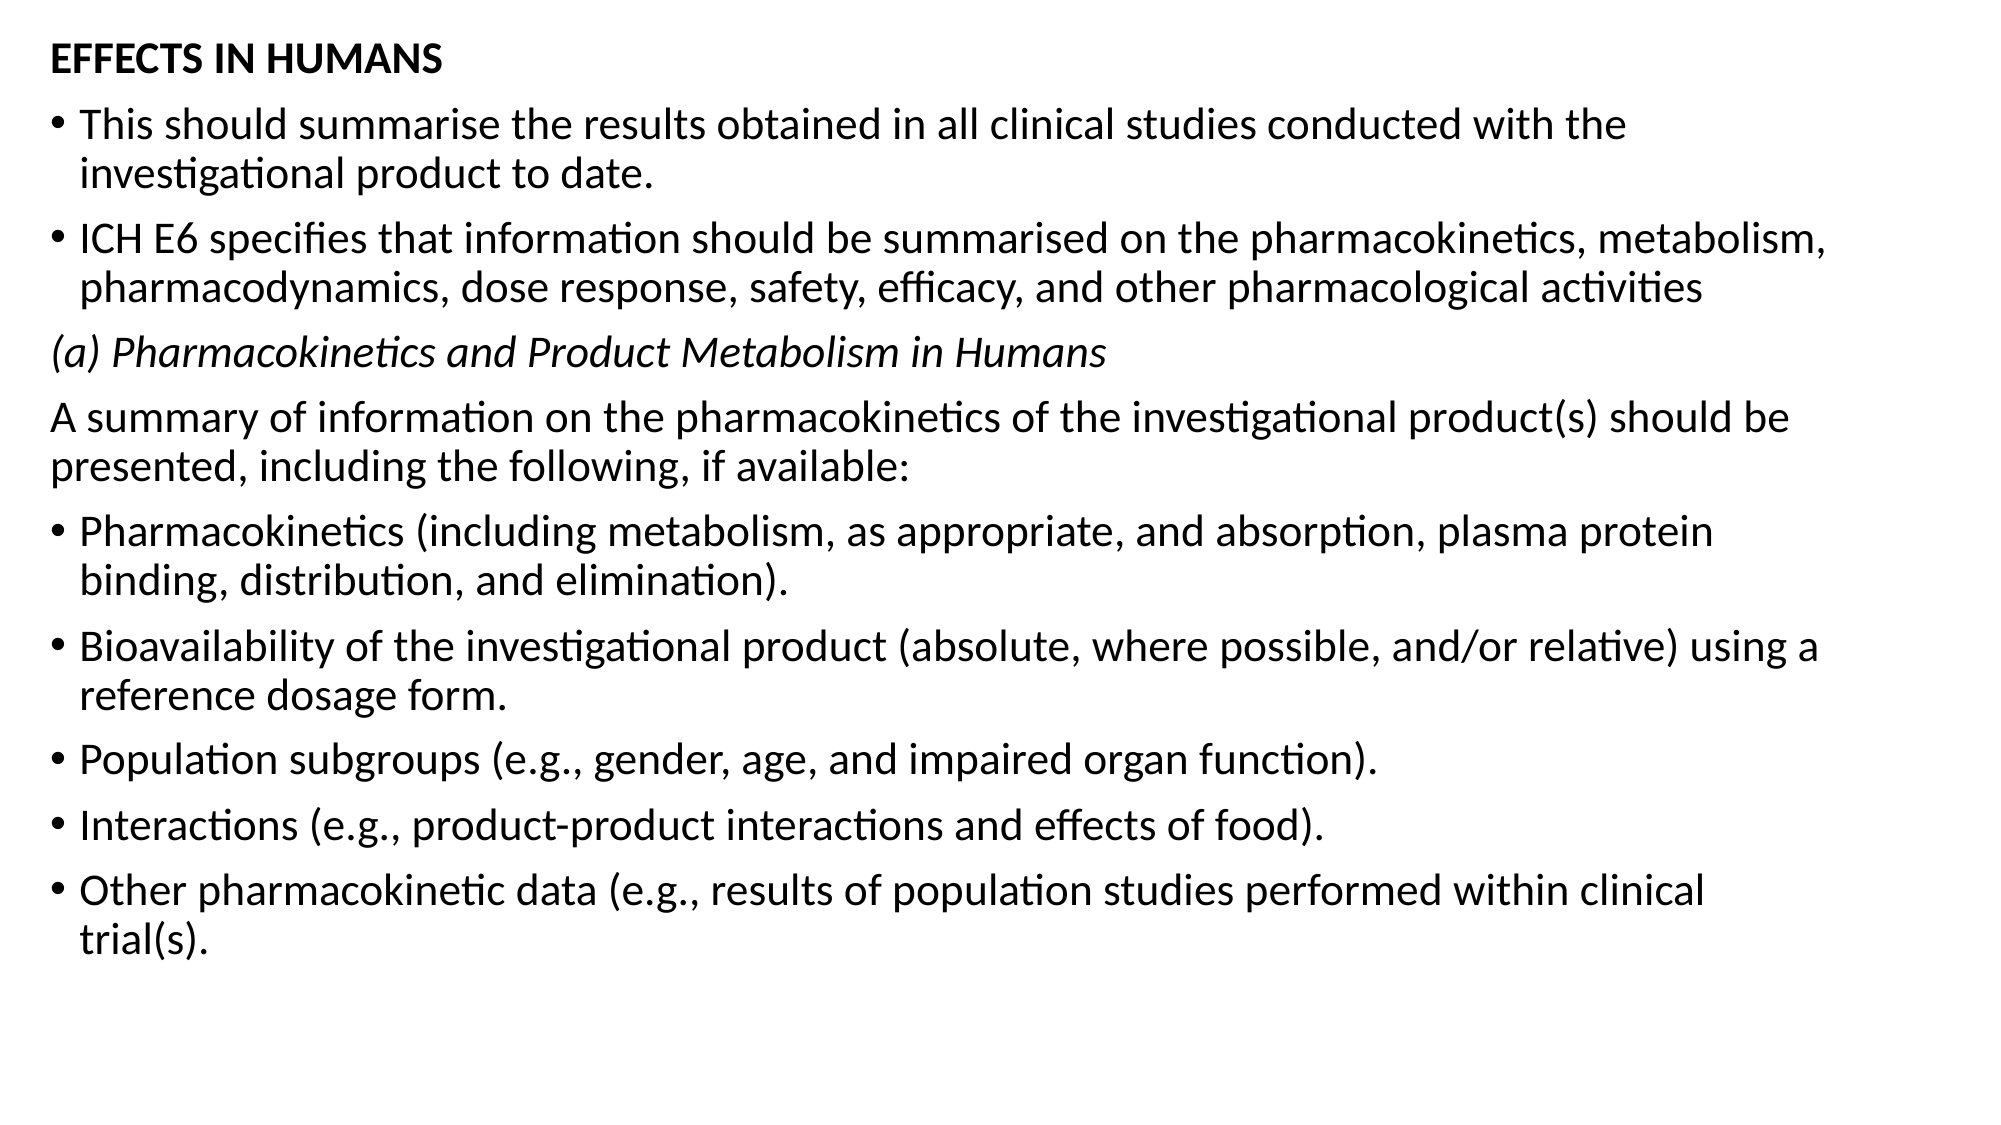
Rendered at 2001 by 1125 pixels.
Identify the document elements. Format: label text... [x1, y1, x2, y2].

list EFFECTS IN HUMANS This should summarise the results obtained in all clinical studies conducted with the investigational product to date. ICH E6 specifies that information should be summarised on the pharmacokinetics, metabolism, pharmacodynamics, dose response, safety, efficacy, and other pharmacological activities (a) Pharmacokinetics and Product Metabolism in Humans A summary of information on the pharmacokinetics of the investigational product(s) should be presented, including the following, if available: Pharmacokinetics (including metabolism, as appropriate, and absorption, plasma protein binding, distribution, and elimination). Bioavailability of the investigational product (absolute, where possible, and/or relative) using a reference dosage form. Population subgroups (e.g., gender, age, and impaired organ function). Interactions (e.g., product-product interactions and effects of food). Other pharmacokinetic data (e.g., results of population studies performed within clinical trial(s). [35, 27, 1863, 1014]
